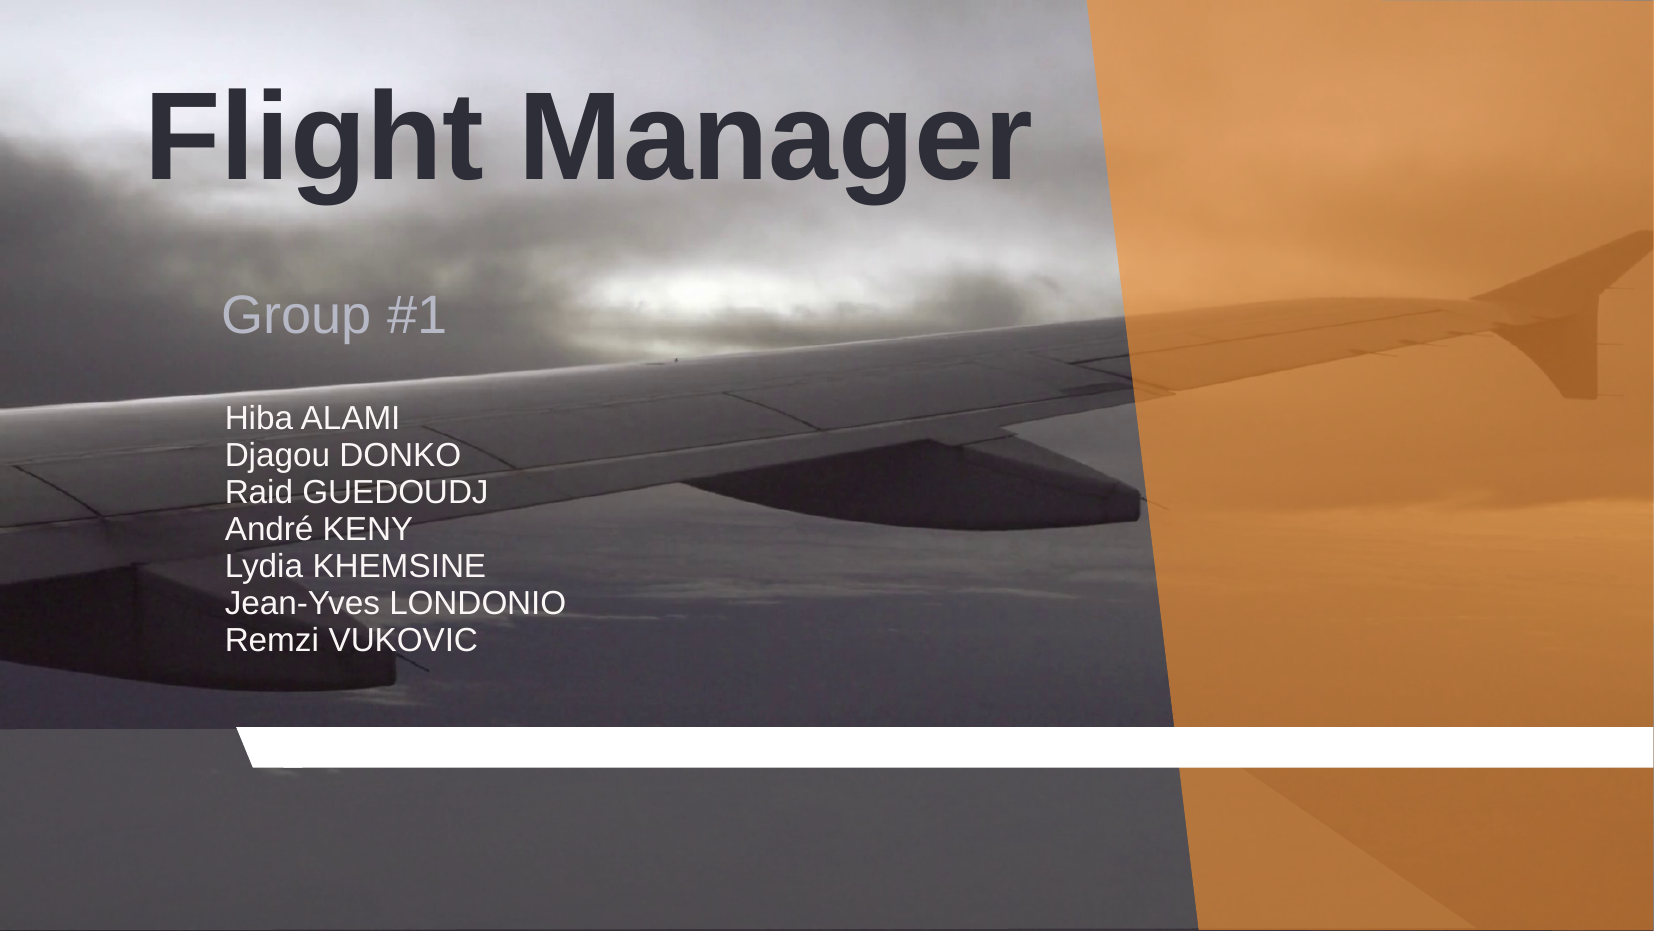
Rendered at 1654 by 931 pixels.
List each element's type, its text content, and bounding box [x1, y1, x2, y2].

text_box Hiba ALAMI Djagou DONKO Raid GUEDOUDJ André KENY Lydia KHEMSINE Jean-Yves LONDONIO Remzi VUKOVIC [200, 392, 686, 857]
text_box Flight Manager [129, 59, 1075, 237]
picture [0, 0, 1174, 729]
text_box Group #1 [206, 277, 597, 353]
text_box [0, 0, 1654, 931]
